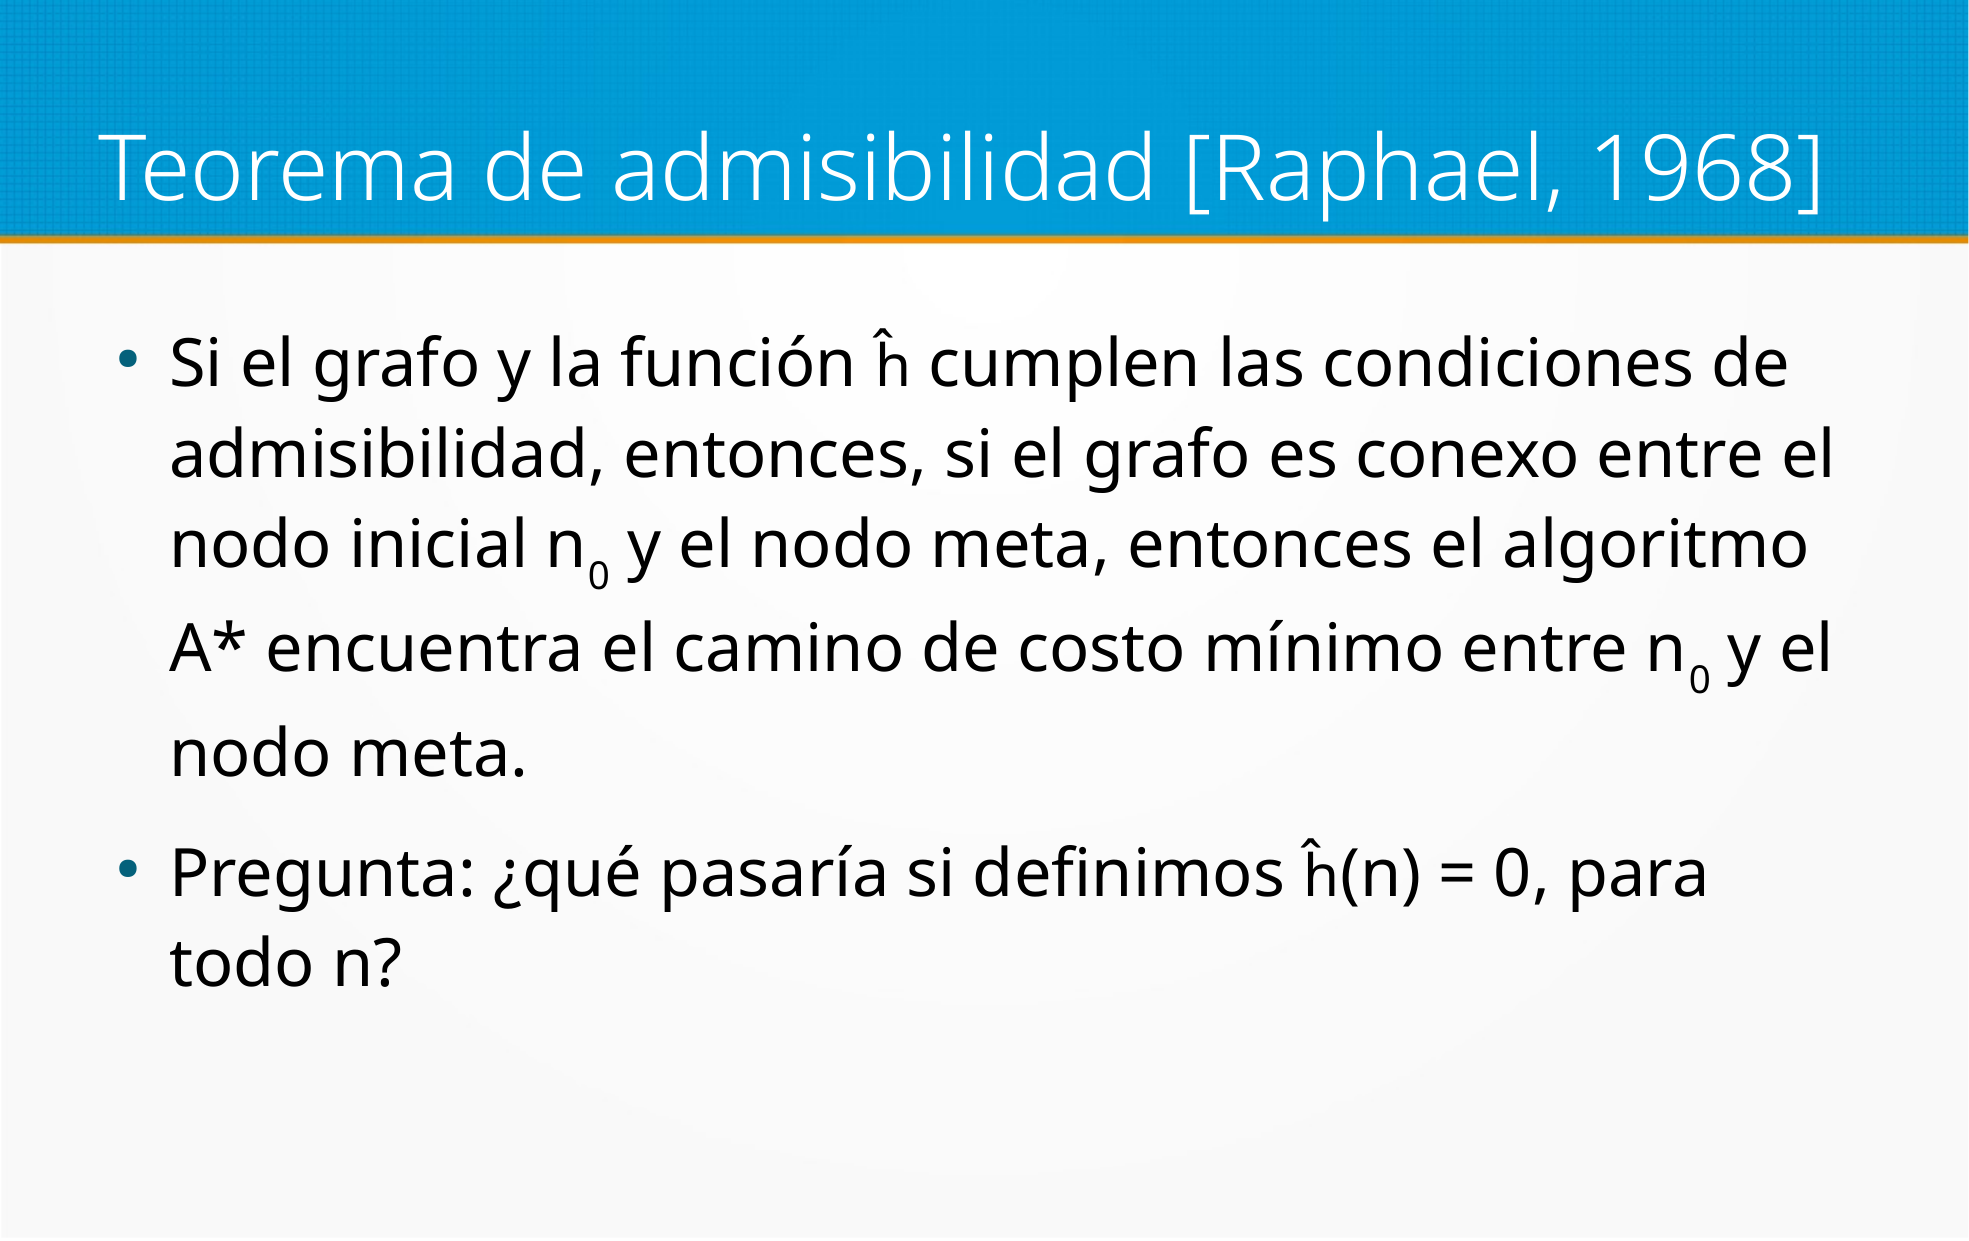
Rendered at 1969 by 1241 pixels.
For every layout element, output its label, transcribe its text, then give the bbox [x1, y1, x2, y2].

title Teorema de admisibilidad [Raphael, 1968] [98, 19, 1870, 227]
picture [0, 233, 1969, 1241]
list Si el grafo y la función ĥ cumplen las condiciones de admisibilidad, entonces, si el grafo es conexo entre el nodo inicial n0 y el nodo meta, entonces el algoritmo A* encuentra el camino de costo mínimo entre n0 y el nodo meta. Pregunta: ¿qué pasaría si definimos ĥ(n) = 0, para todo n? [98, 315, 1861, 1081]
